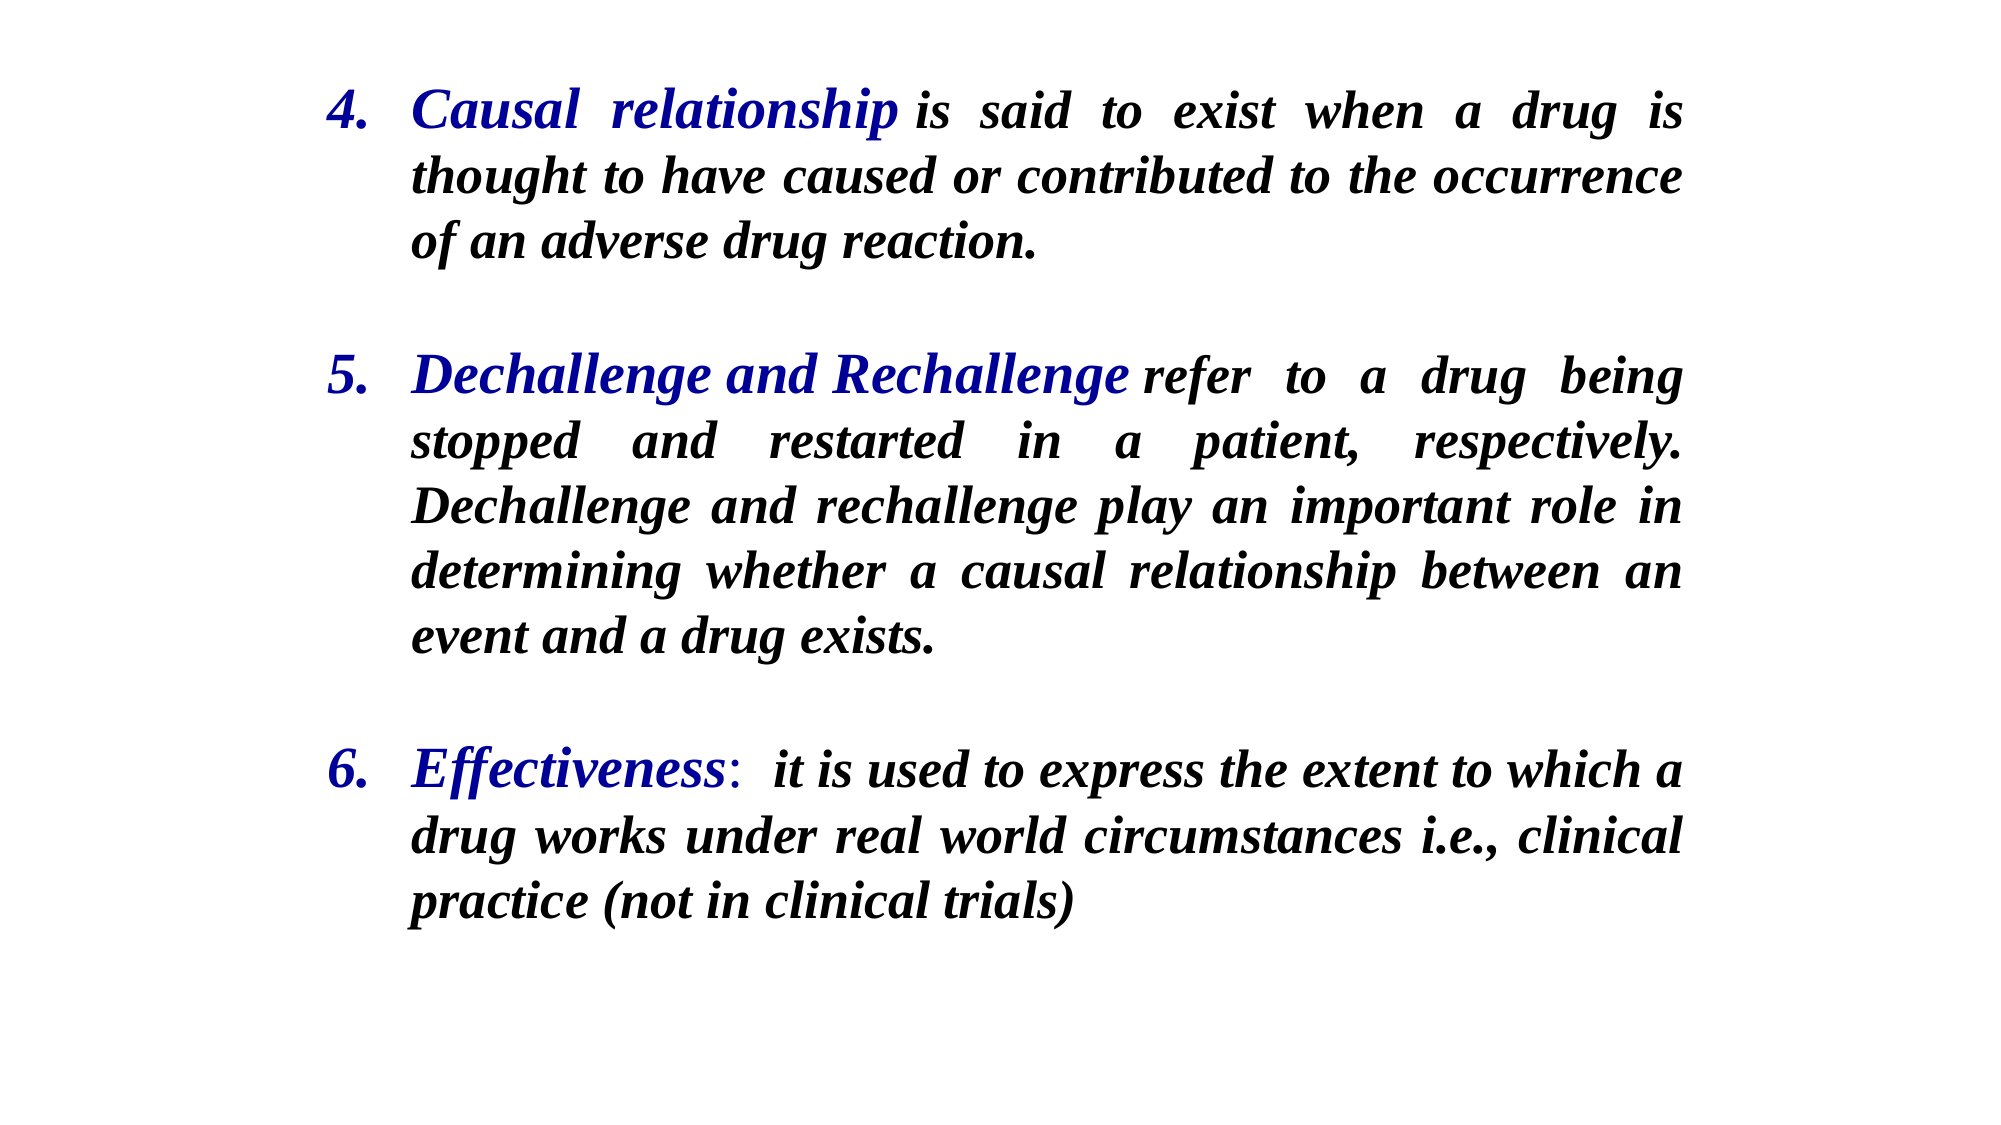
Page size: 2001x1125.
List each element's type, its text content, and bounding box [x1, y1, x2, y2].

text_box Causal relationship is said to exist when a drug is thought to have caused or contributed to the occurrence of an adverse drug reaction. Dechallenge and Rechallenge refer to a drug being stopped and restarted in a patient, respectively. Dechallenge and rechallenge play an important role in determining whether a causal relationship between an event and a drug exists. Effectiveness: it is used to express the extent to which a drug works under real world circumstances i.e., clinical practice (not in clinical trials) [312, 62, 1700, 1002]
